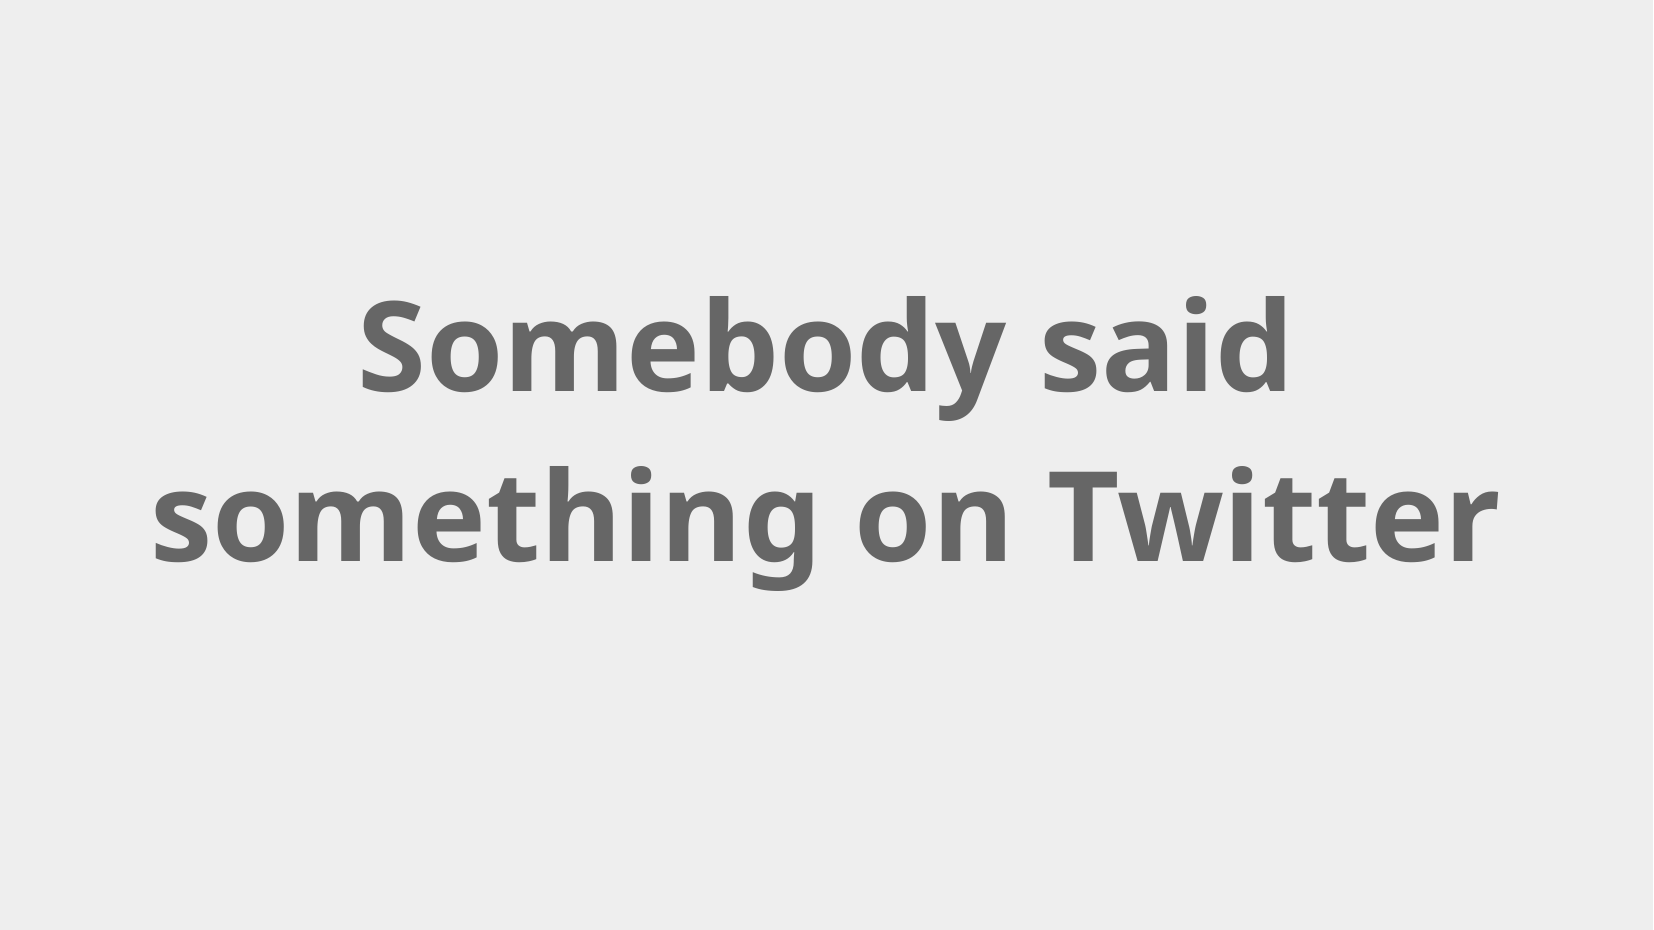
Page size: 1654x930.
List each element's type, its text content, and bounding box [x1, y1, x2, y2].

title Somebody said something on Twitter [82, 287, 1571, 568]
